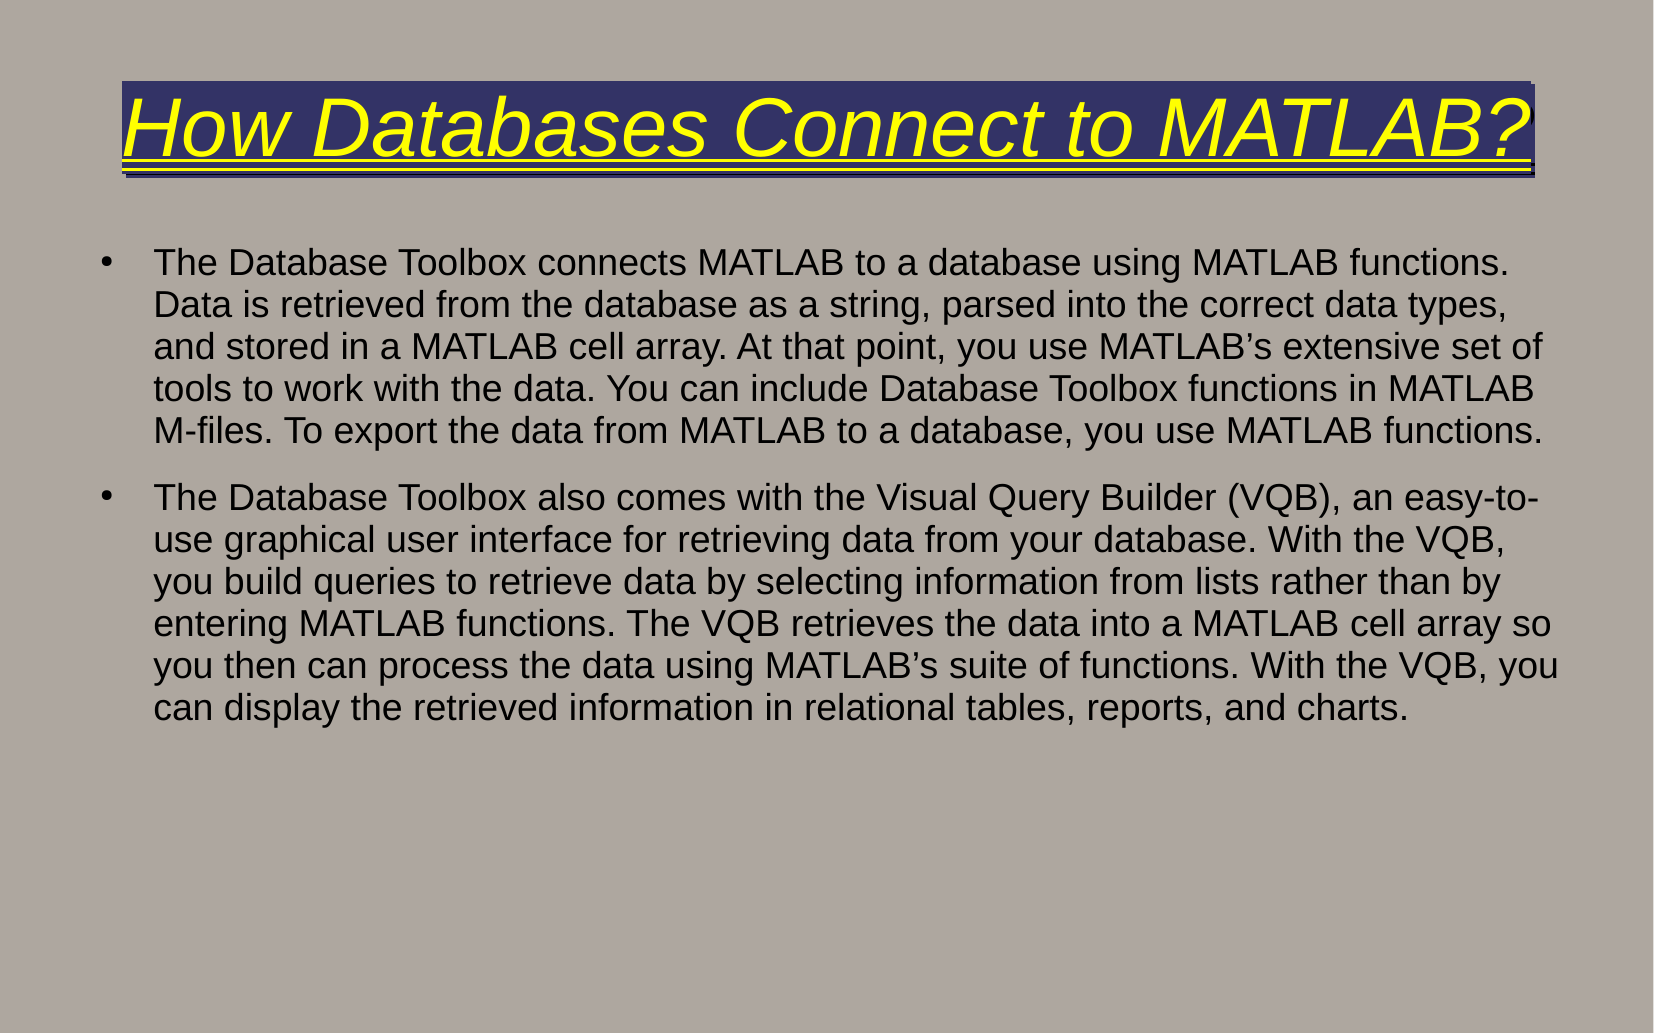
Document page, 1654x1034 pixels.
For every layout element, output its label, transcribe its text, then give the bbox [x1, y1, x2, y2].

list The Database Toolbox connects MATLAB to a database using MATLAB functions. Data is retrieved from the database as a string, parsed into the correct data types, and stored in a MATLAB cell array. At that point, you use MATLAB’s extensive set of tools to work with the data. You can include Database Toolbox functions in MATLAB M-files. To export the data from MATLAB to a database, you use MATLAB functions. The Database Toolbox also comes with the Visual Query Builder (VQB), an easy-to-use graphical user interface for retrieving data from your database. With the VQB, you build queries to retrieve data by selecting information from lists rather than by entering MATLAB functions. The VQB retrieves the data into a MATLAB cell array so you then can process the data using MATLAB’s suite of functions. With the VQB, you can display the retrieved information in relational tables, reports, and charts. [82, 241, 1571, 842]
title How Databases Connect to MATLAB? [82, 41, 1571, 214]
